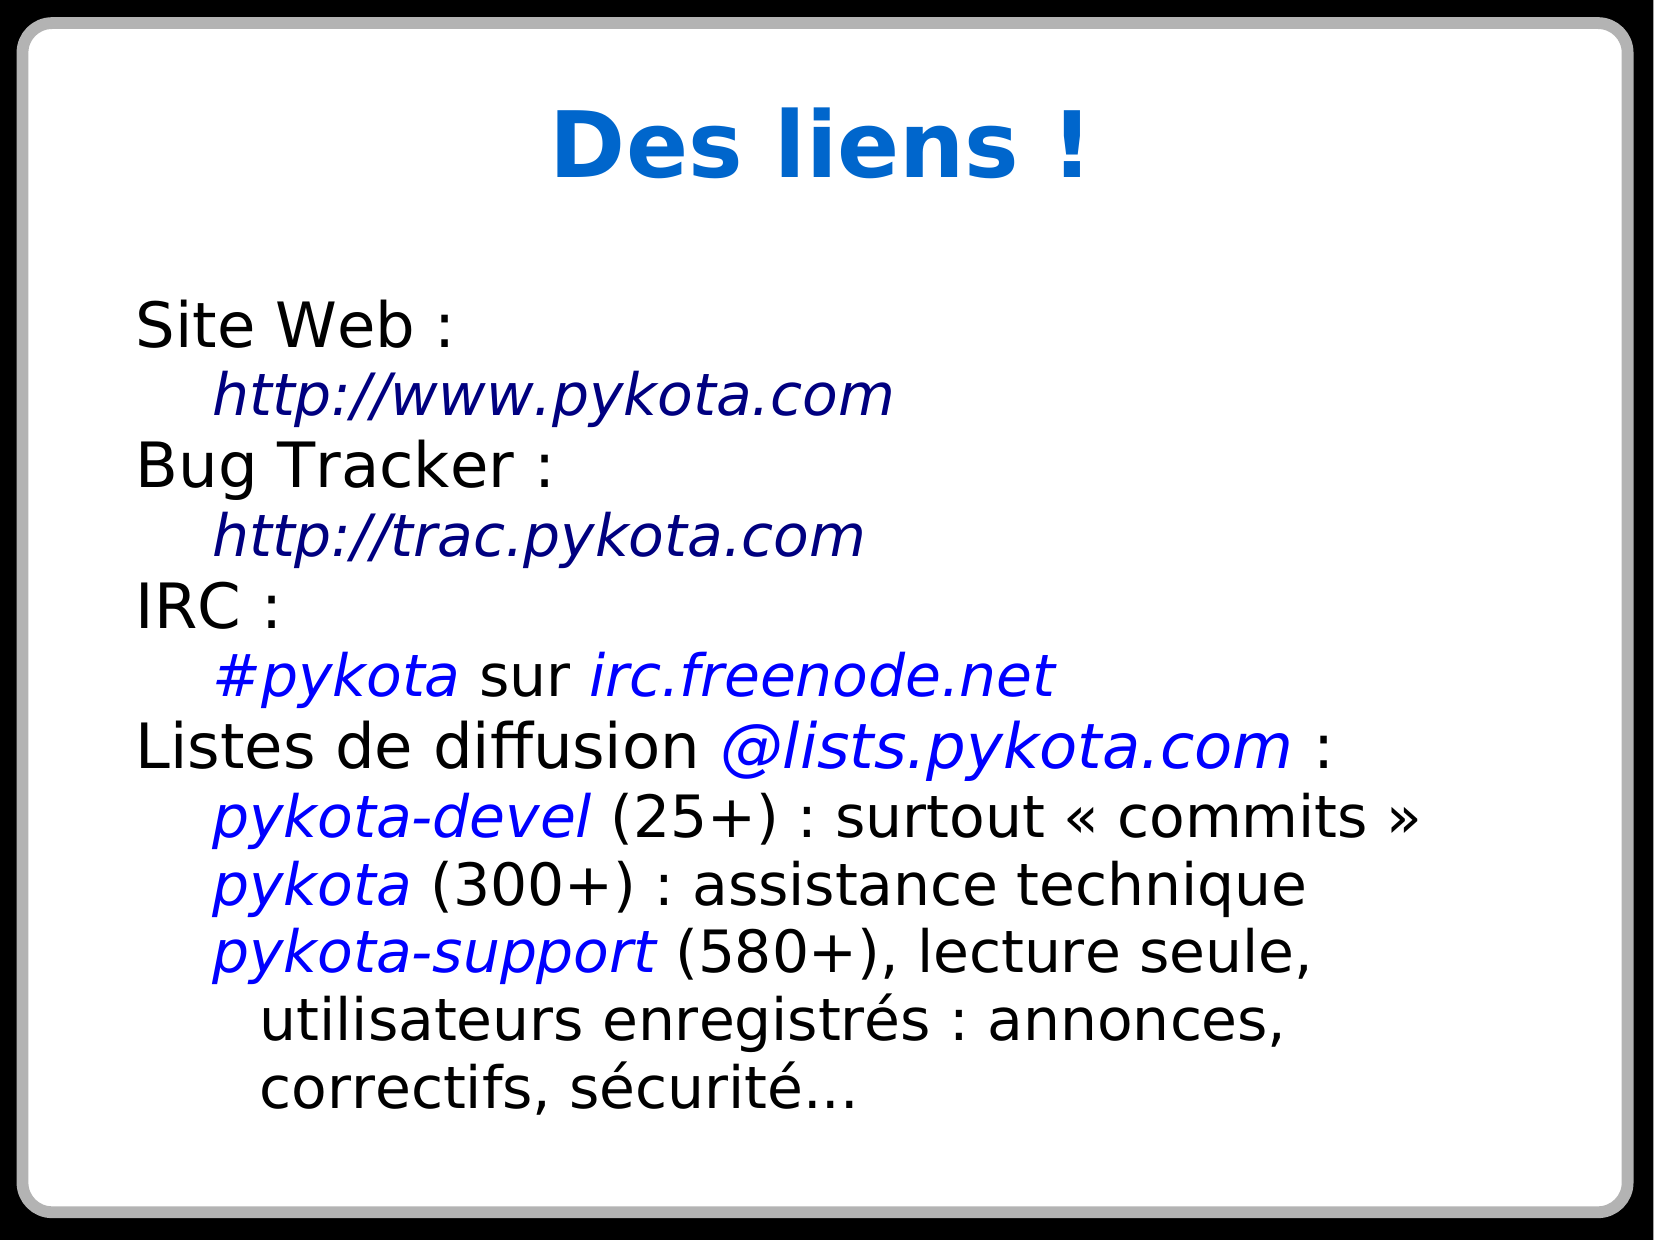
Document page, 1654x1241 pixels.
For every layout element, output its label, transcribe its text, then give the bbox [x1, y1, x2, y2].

title Des liens ! [67, 91, 1577, 199]
list Site Web : http://www.pykota.com Bug Tracker : http://trac.pykota.com IRC : #pykota sur irc.freenode.net Listes de diffusion @lists.pykota.com : pykota-devel (25+) : surtout « commits » pykota (300+) : assistance technique pykota-support (580+), lecture seule, utilisateurs enregistrés : annonces, correctifs, sécurité... [118, 289, 1540, 1123]
